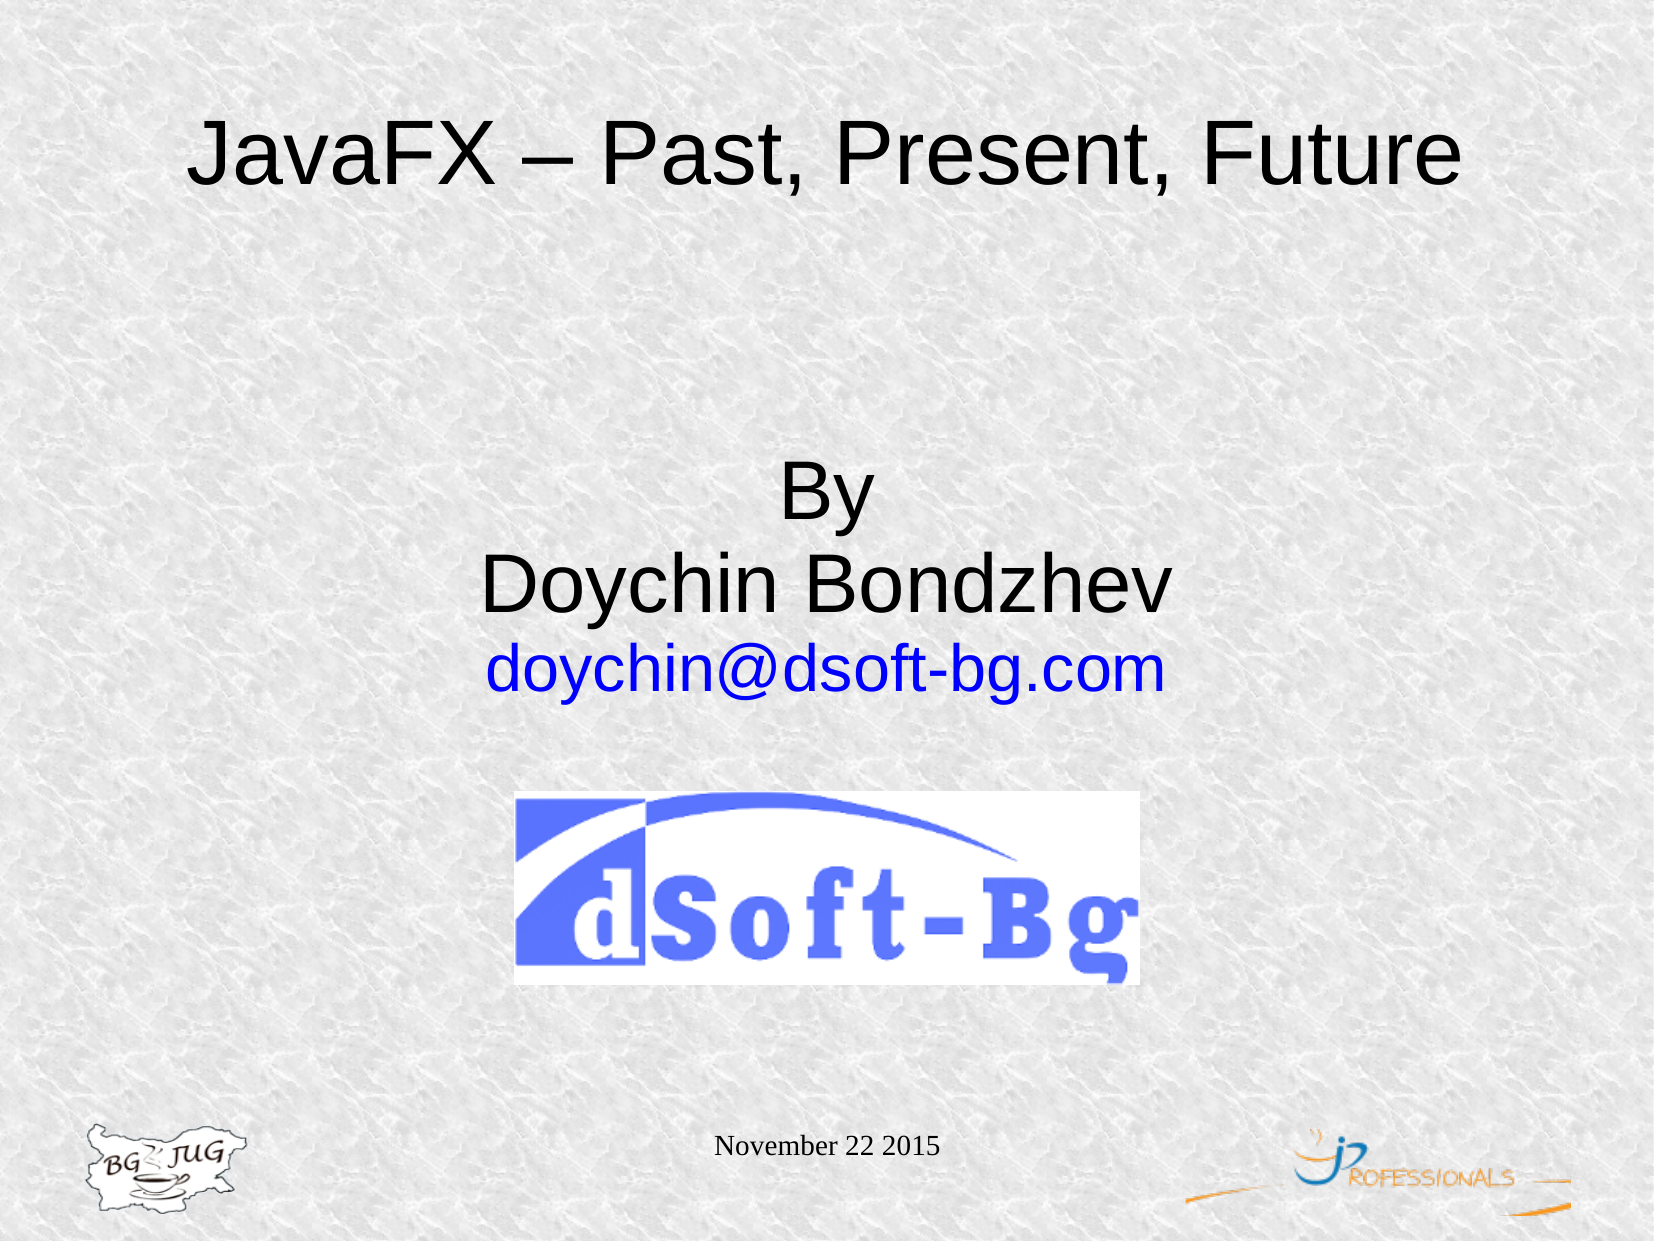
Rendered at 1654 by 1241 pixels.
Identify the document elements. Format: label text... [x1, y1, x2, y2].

picture [0, 0, 1654, 1241]
title JavaFX – Past, Present, Future [82, 49, 1571, 257]
subtitle By Doychin Bondzhev doychin@dsoft-bg.com [82, 290, 1571, 1010]
